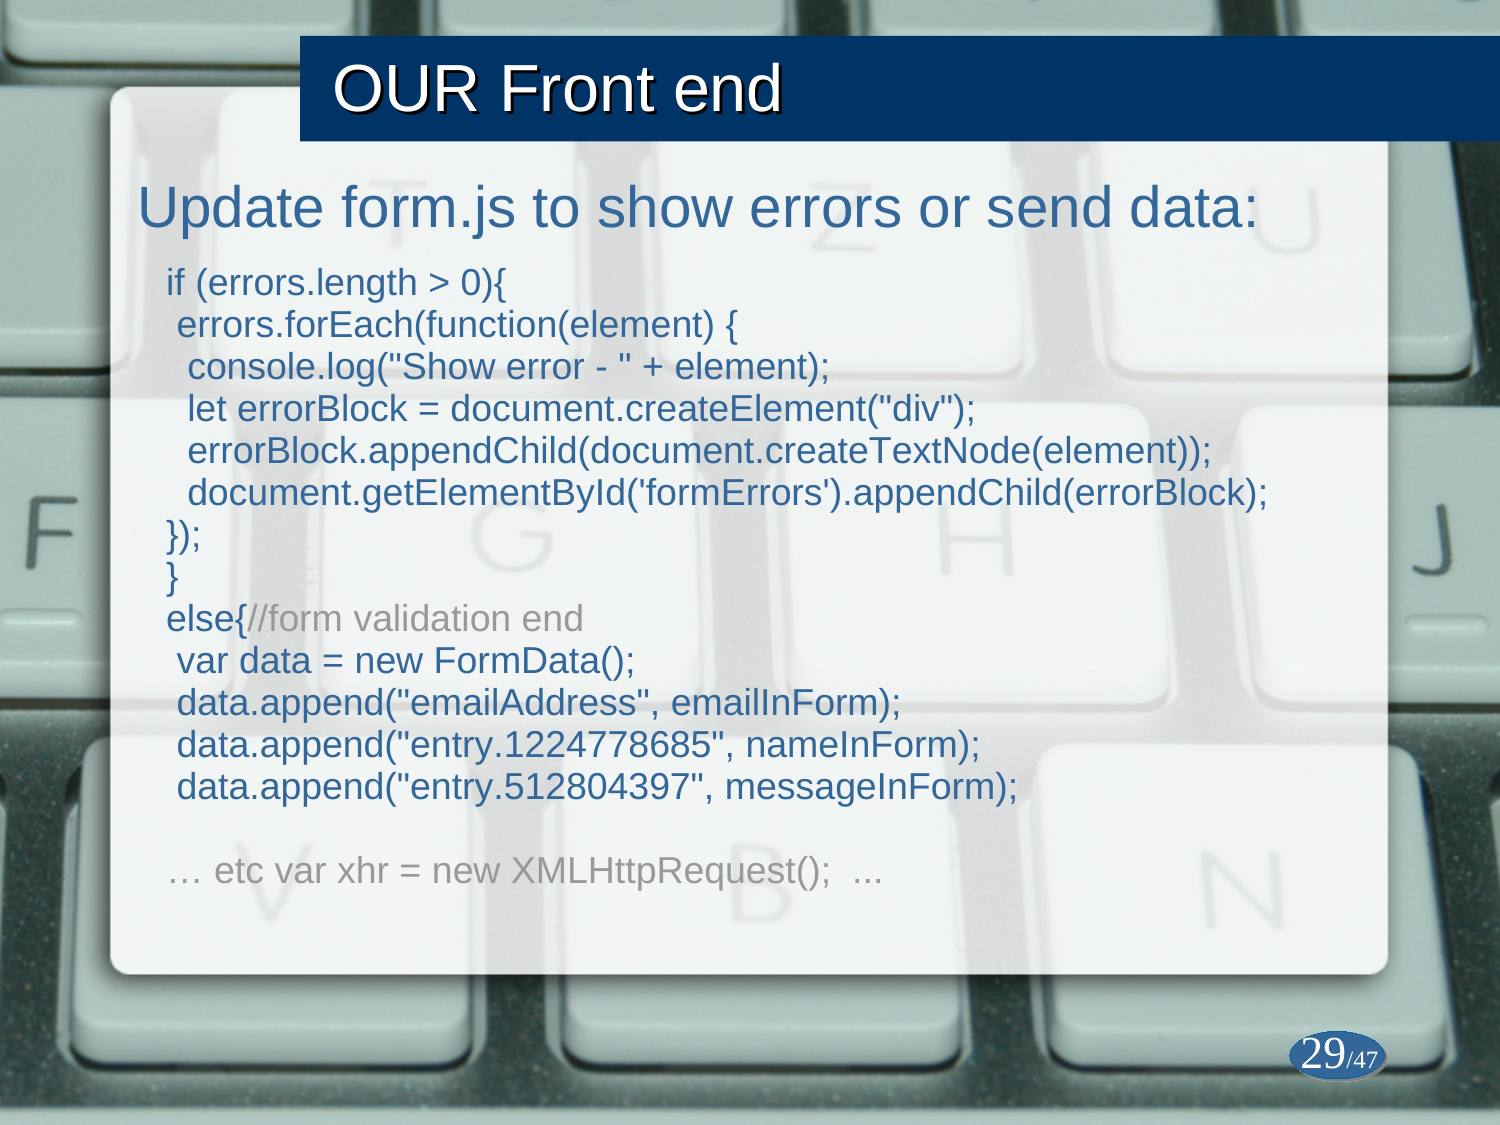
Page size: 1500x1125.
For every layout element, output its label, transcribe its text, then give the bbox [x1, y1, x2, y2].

title Update form.js to show errors or send data: [122, 167, 1384, 248]
picture [0, 0, 1500, 1125]
text_box if (errors.length > 0){ errors.forEach(function(element) { console.log("Show error - " + element); let errorBlock = document.createElement("div"); errorBlock.appendChild(document.createTextNode(element)); document.getElementById('formErrors').appendChild(errorBlock); }); } else{//form validation end var data = new FormData(); data.append("emailAddress", emailInForm); data.append("entry.1224778685", nameInForm); data.append("entry.512804397", messageInForm); … etc var xhr = new XMLHttpRequest(); ... [151, 253, 1393, 900]
title OUR Front end [300, 35, 1500, 142]
